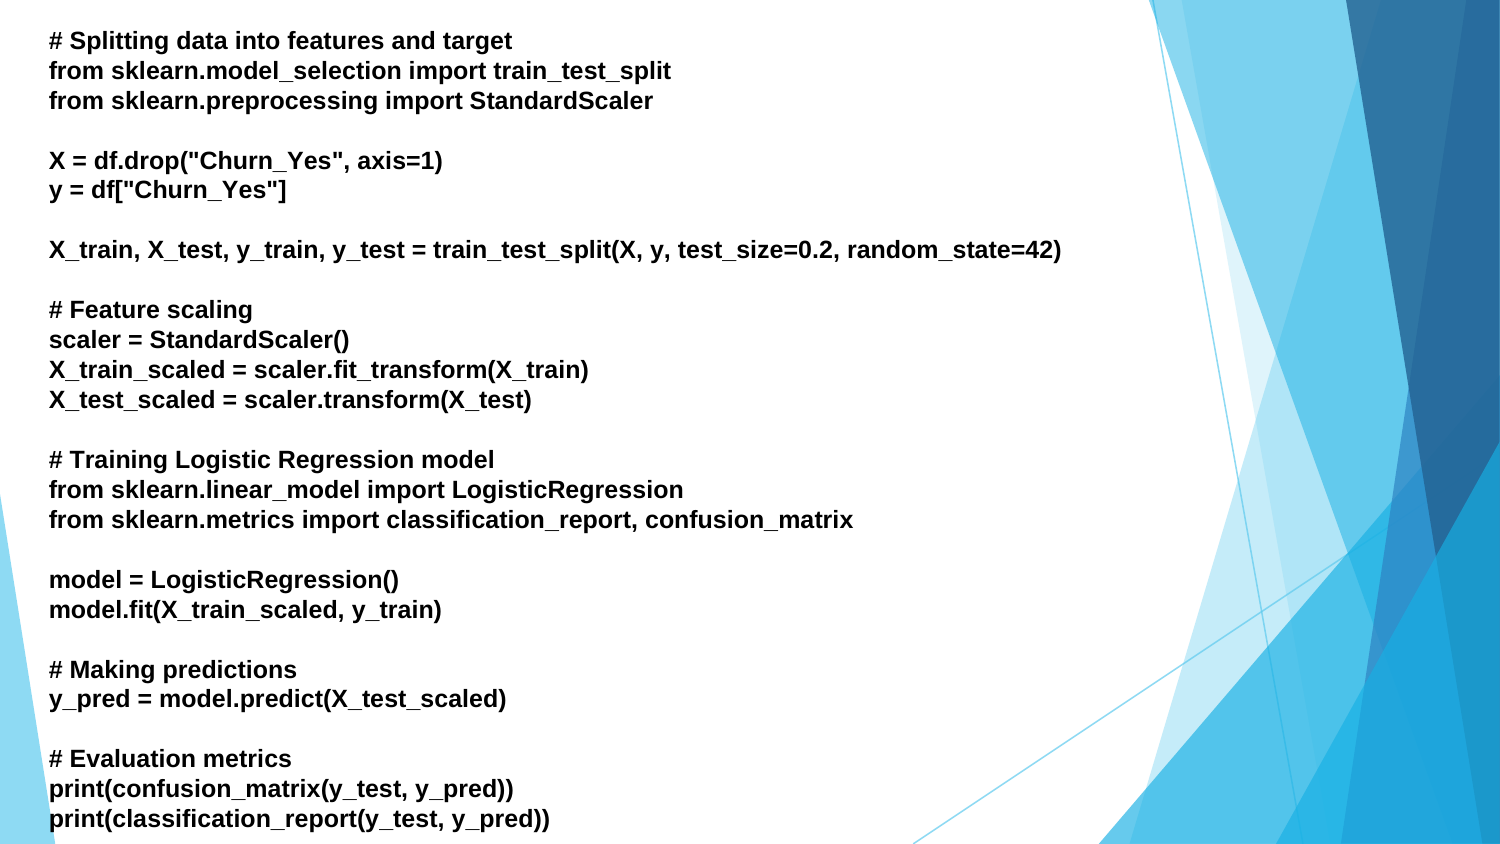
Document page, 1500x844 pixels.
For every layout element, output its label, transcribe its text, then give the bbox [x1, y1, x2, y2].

text_box # Splitting data into features and target from sklearn.model_selection import train_test_split from sklearn.preprocessing import StandardScaler X = df.drop("Churn_Yes", axis=1) y = df["Churn_Yes"] X_train, X_test, y_train, y_test = train_test_split(X, y, test_size=0.2, random_state=42) # Feature scaling scaler = StandardScaler() X_train_scaled = scaler.fit_transform(X_train) X_test_scaled = scaler.transform(X_test) # Training Logistic Regression model from sklearn.linear_model import LogisticRegression from sklearn.metrics import classification_report, confusion_matrix model = LogisticRegression() model.fit(X_train_scaled, y_train) # Making predictions y_pred = model.predict(X_test_scaled) # Evaluation metrics print(confusion_matrix(y_test, y_pred)) print(classification_report(y_test, y_pred)) [33, 16, 1435, 844]
